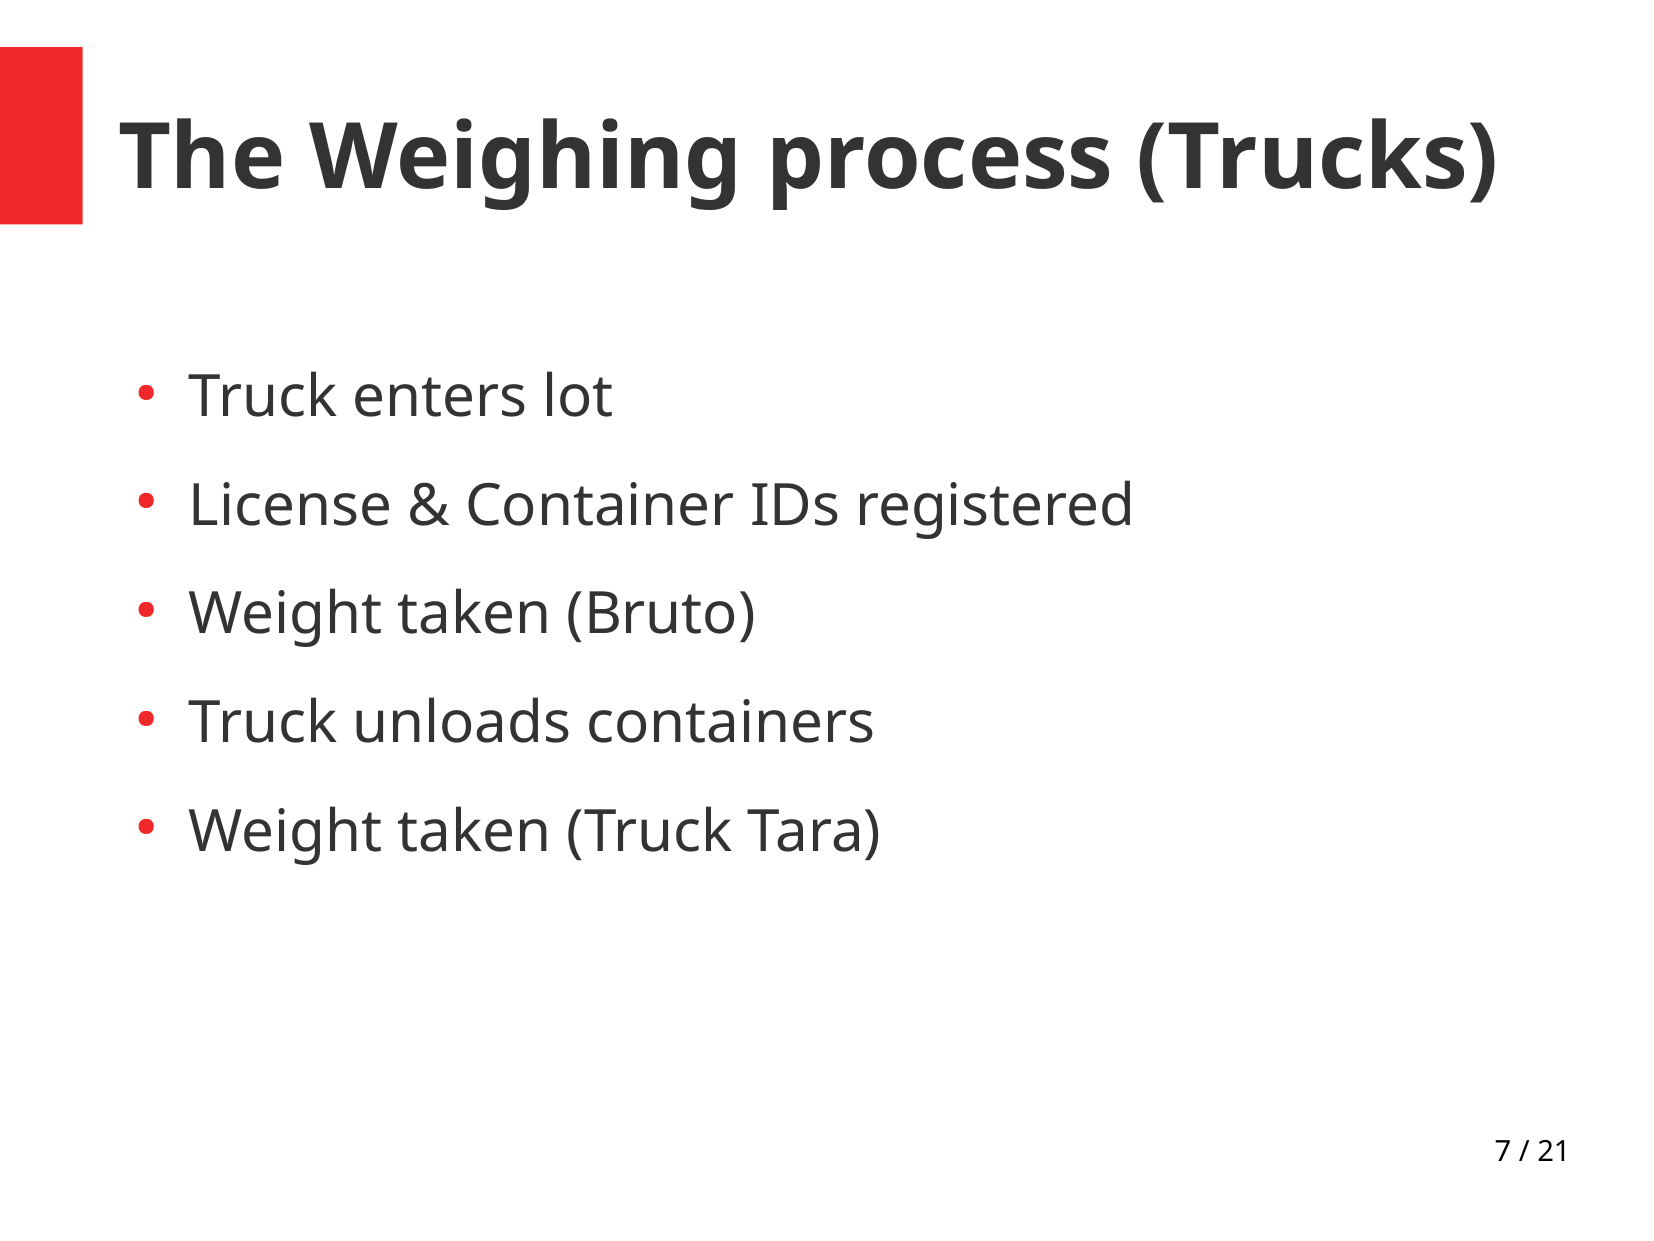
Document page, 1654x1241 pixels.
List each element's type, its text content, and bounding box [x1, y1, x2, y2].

list Truck enters lot License & Container IDs registered Weight taken (Bruto) Truck unloads containers Weight taken (Truck Tara) [118, 354, 1536, 1074]
title The Weighing process (Trucks) [118, 45, 1571, 260]
